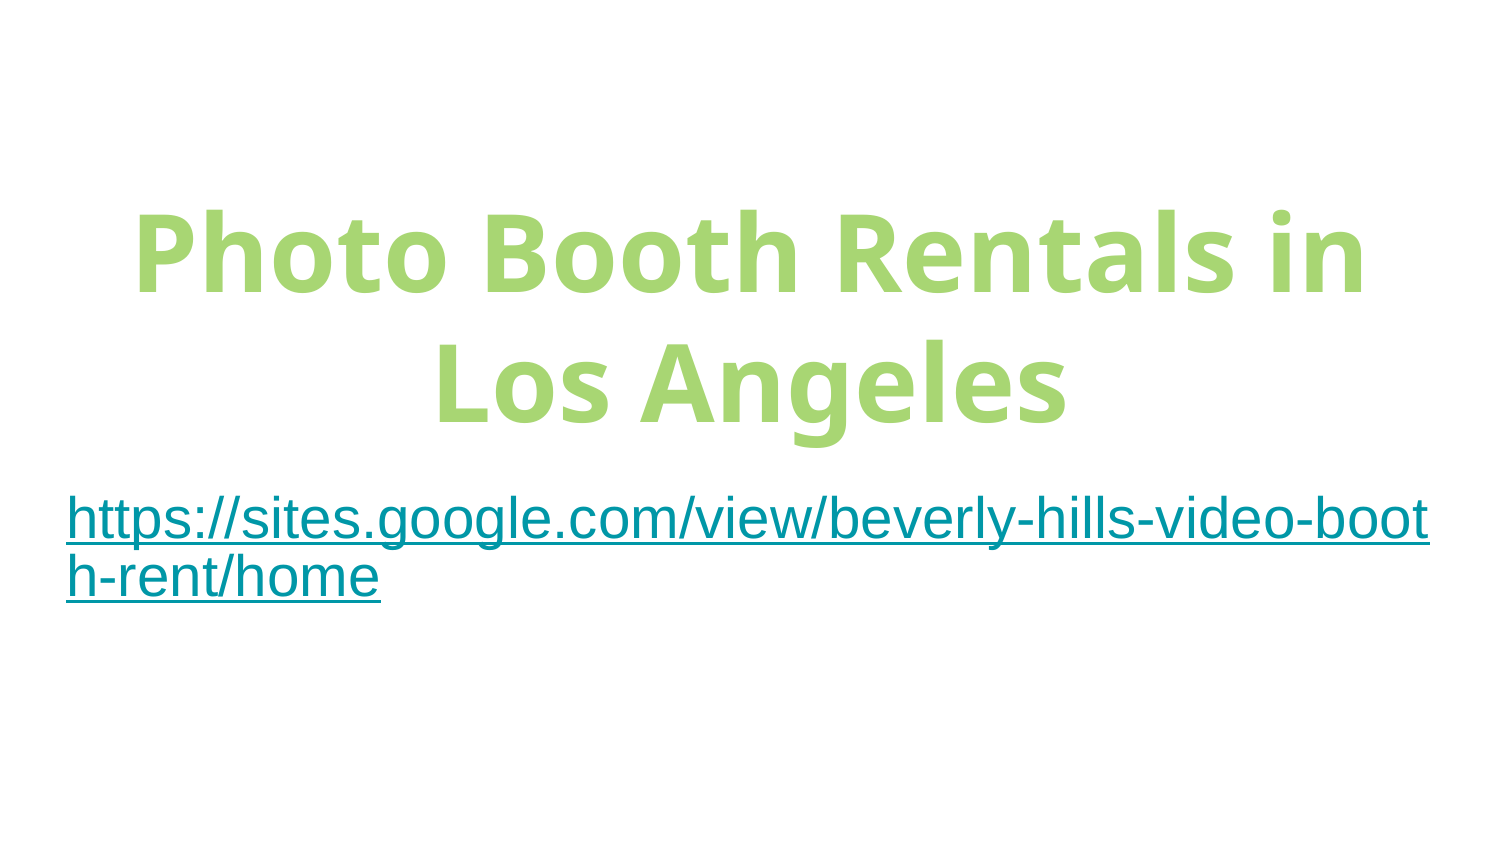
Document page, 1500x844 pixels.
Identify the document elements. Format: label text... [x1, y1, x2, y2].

title Photo Booth Rentals in Los Angeles [51, 122, 1449, 459]
subtitle https://sites.google.com/view/beverly-hills-video-booth-rent/home [51, 464, 1449, 595]
